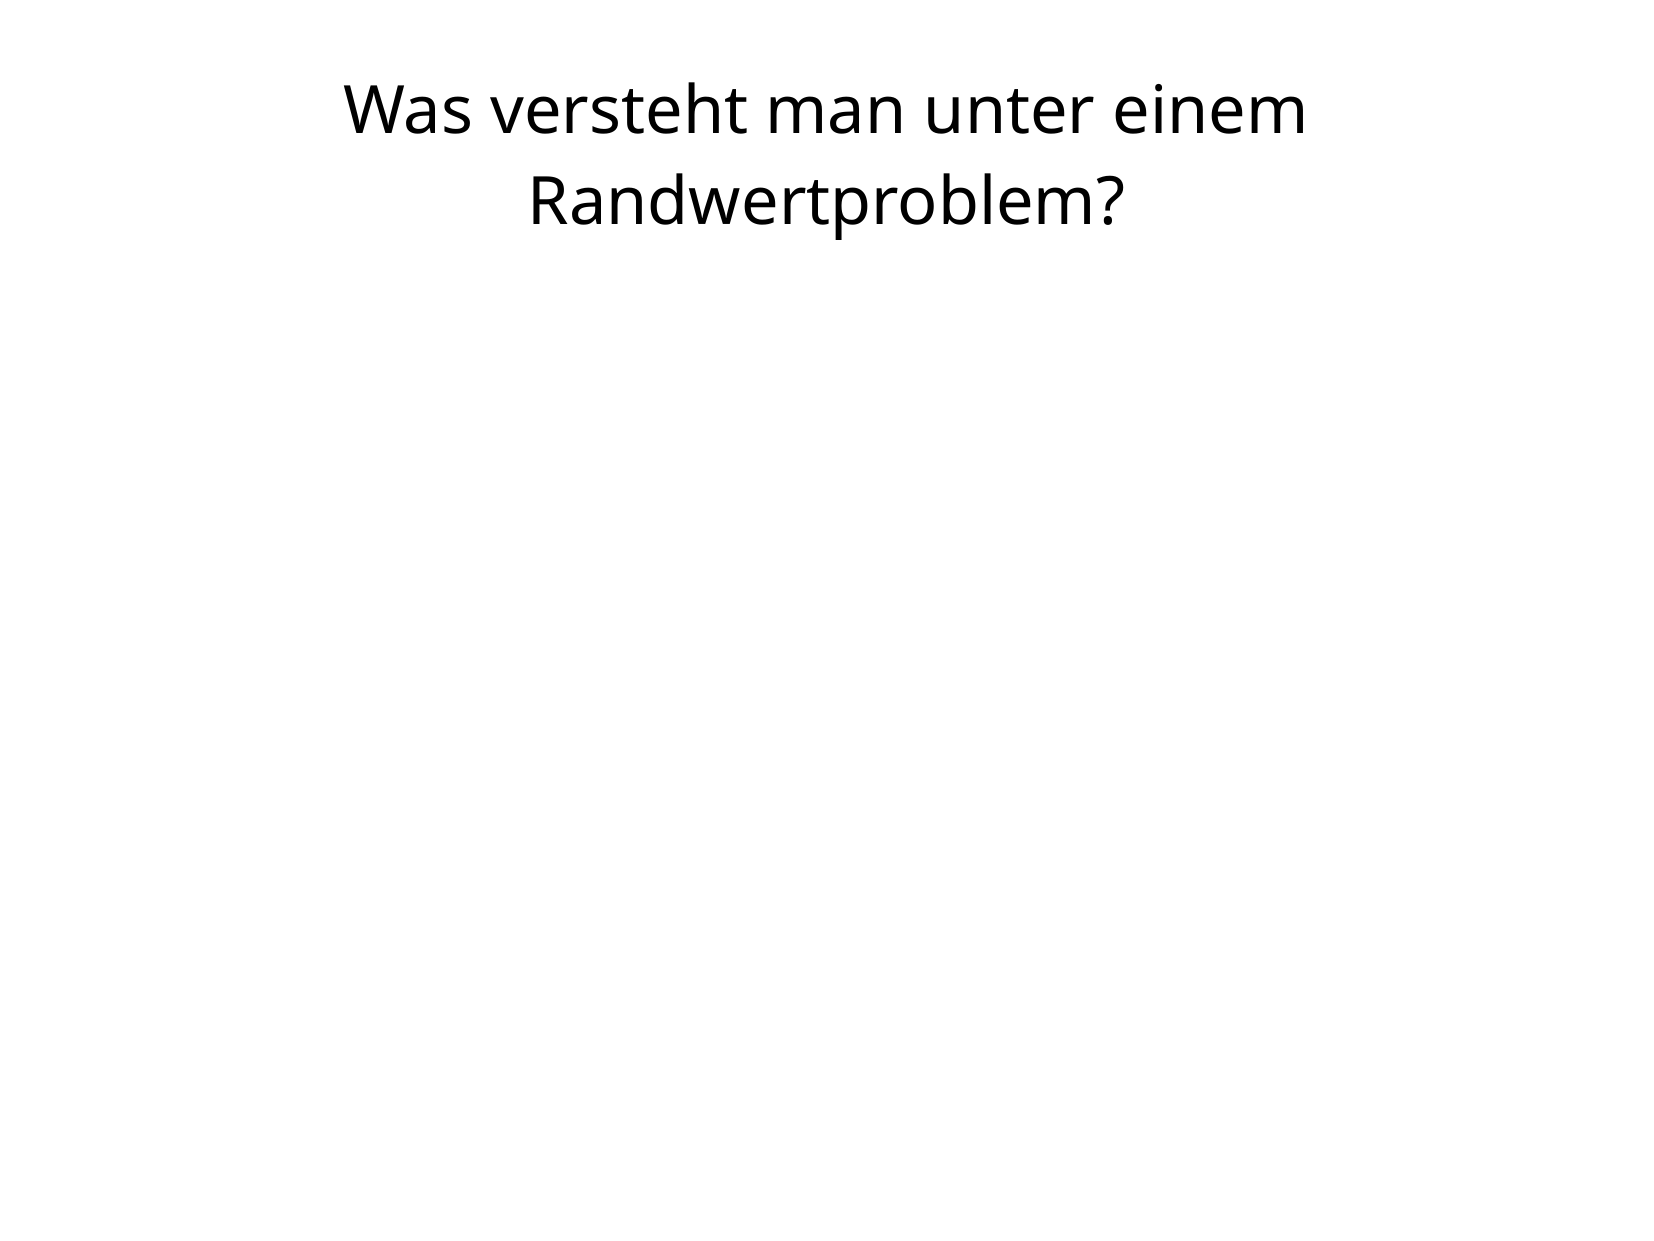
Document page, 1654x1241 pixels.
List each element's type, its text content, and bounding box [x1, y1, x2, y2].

title Was versteht man unter einem Randwertproblem? [82, 49, 1571, 257]
